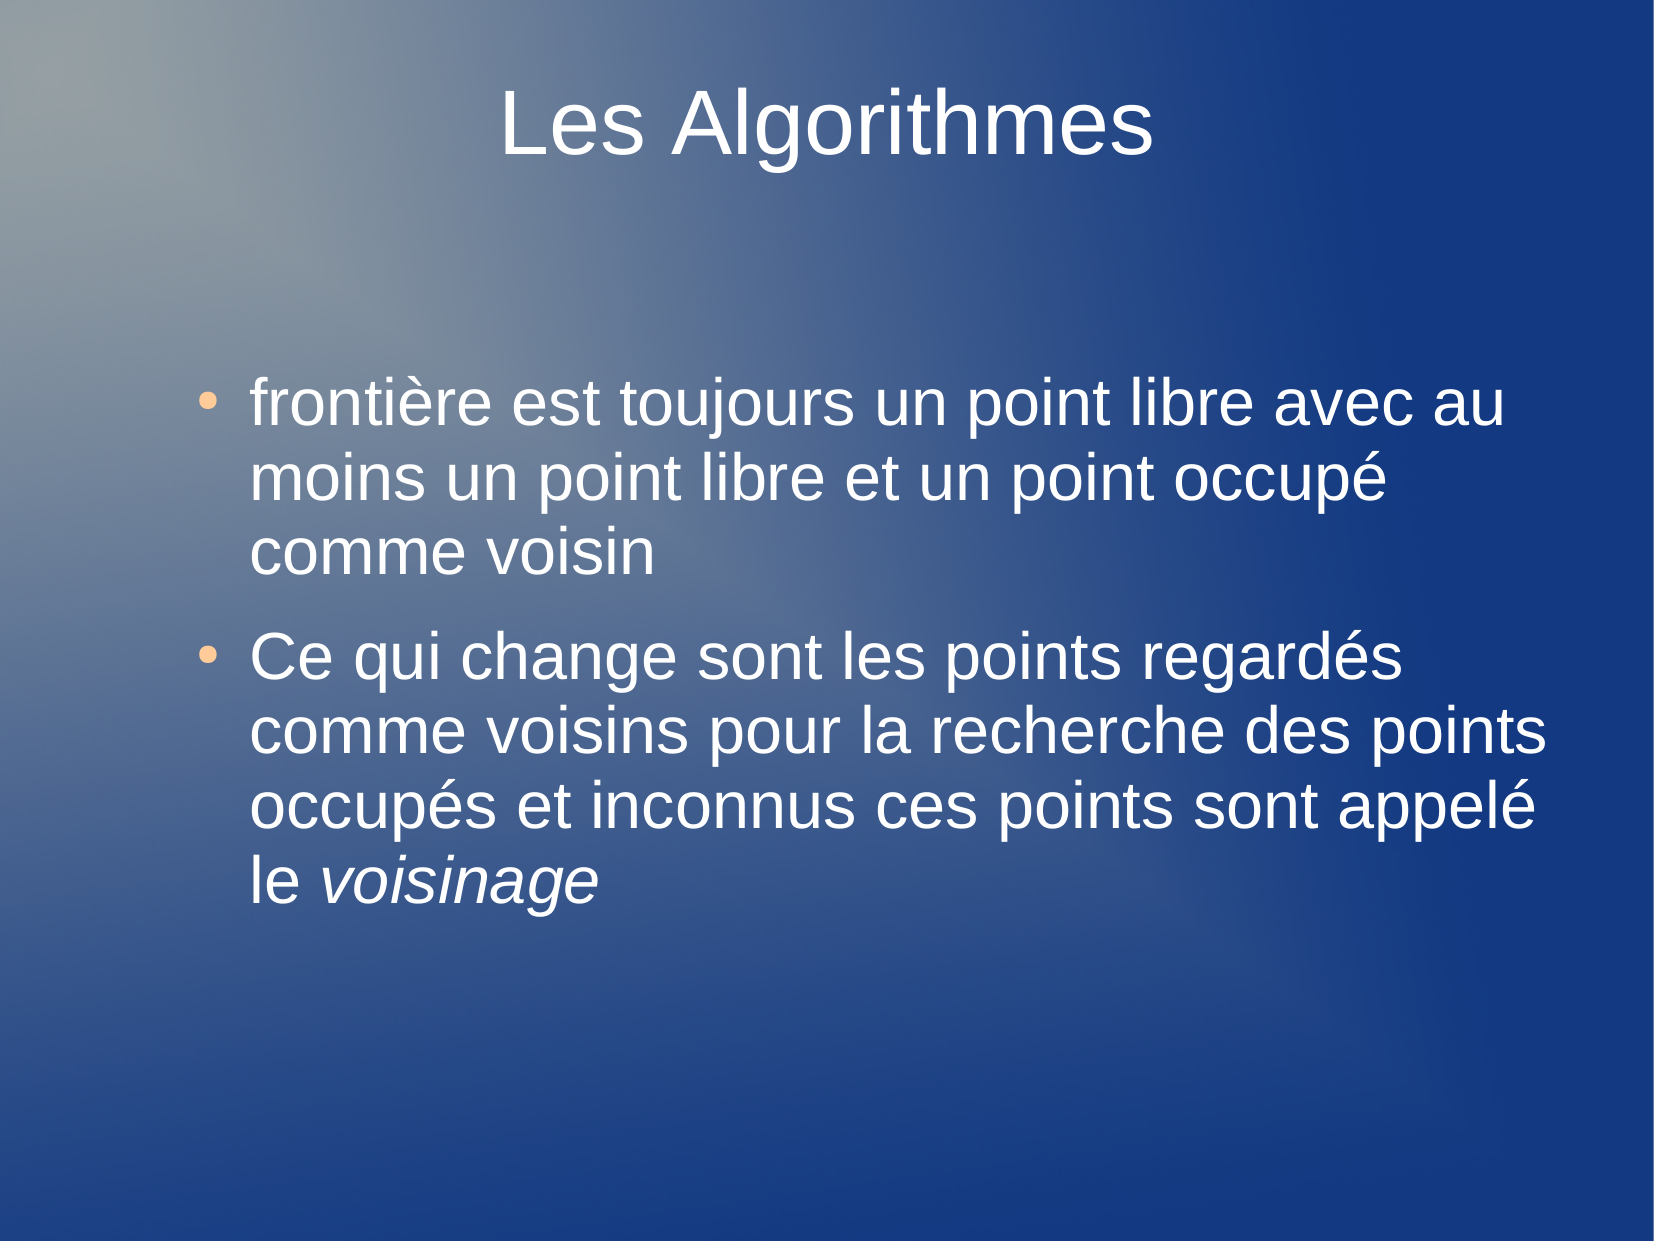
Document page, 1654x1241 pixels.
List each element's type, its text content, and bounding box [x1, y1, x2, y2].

title Les Algorithmes [121, 19, 1534, 227]
list frontière est toujours un point libre avec au moins un point libre et un point occupé comme voisin Ce qui change sont les points regardés comme voisins pour la recherche des points occupés et inconnus ces points sont appelé le voisinage [178, 364, 1570, 1147]
picture [0, 0, 1654, 1241]
